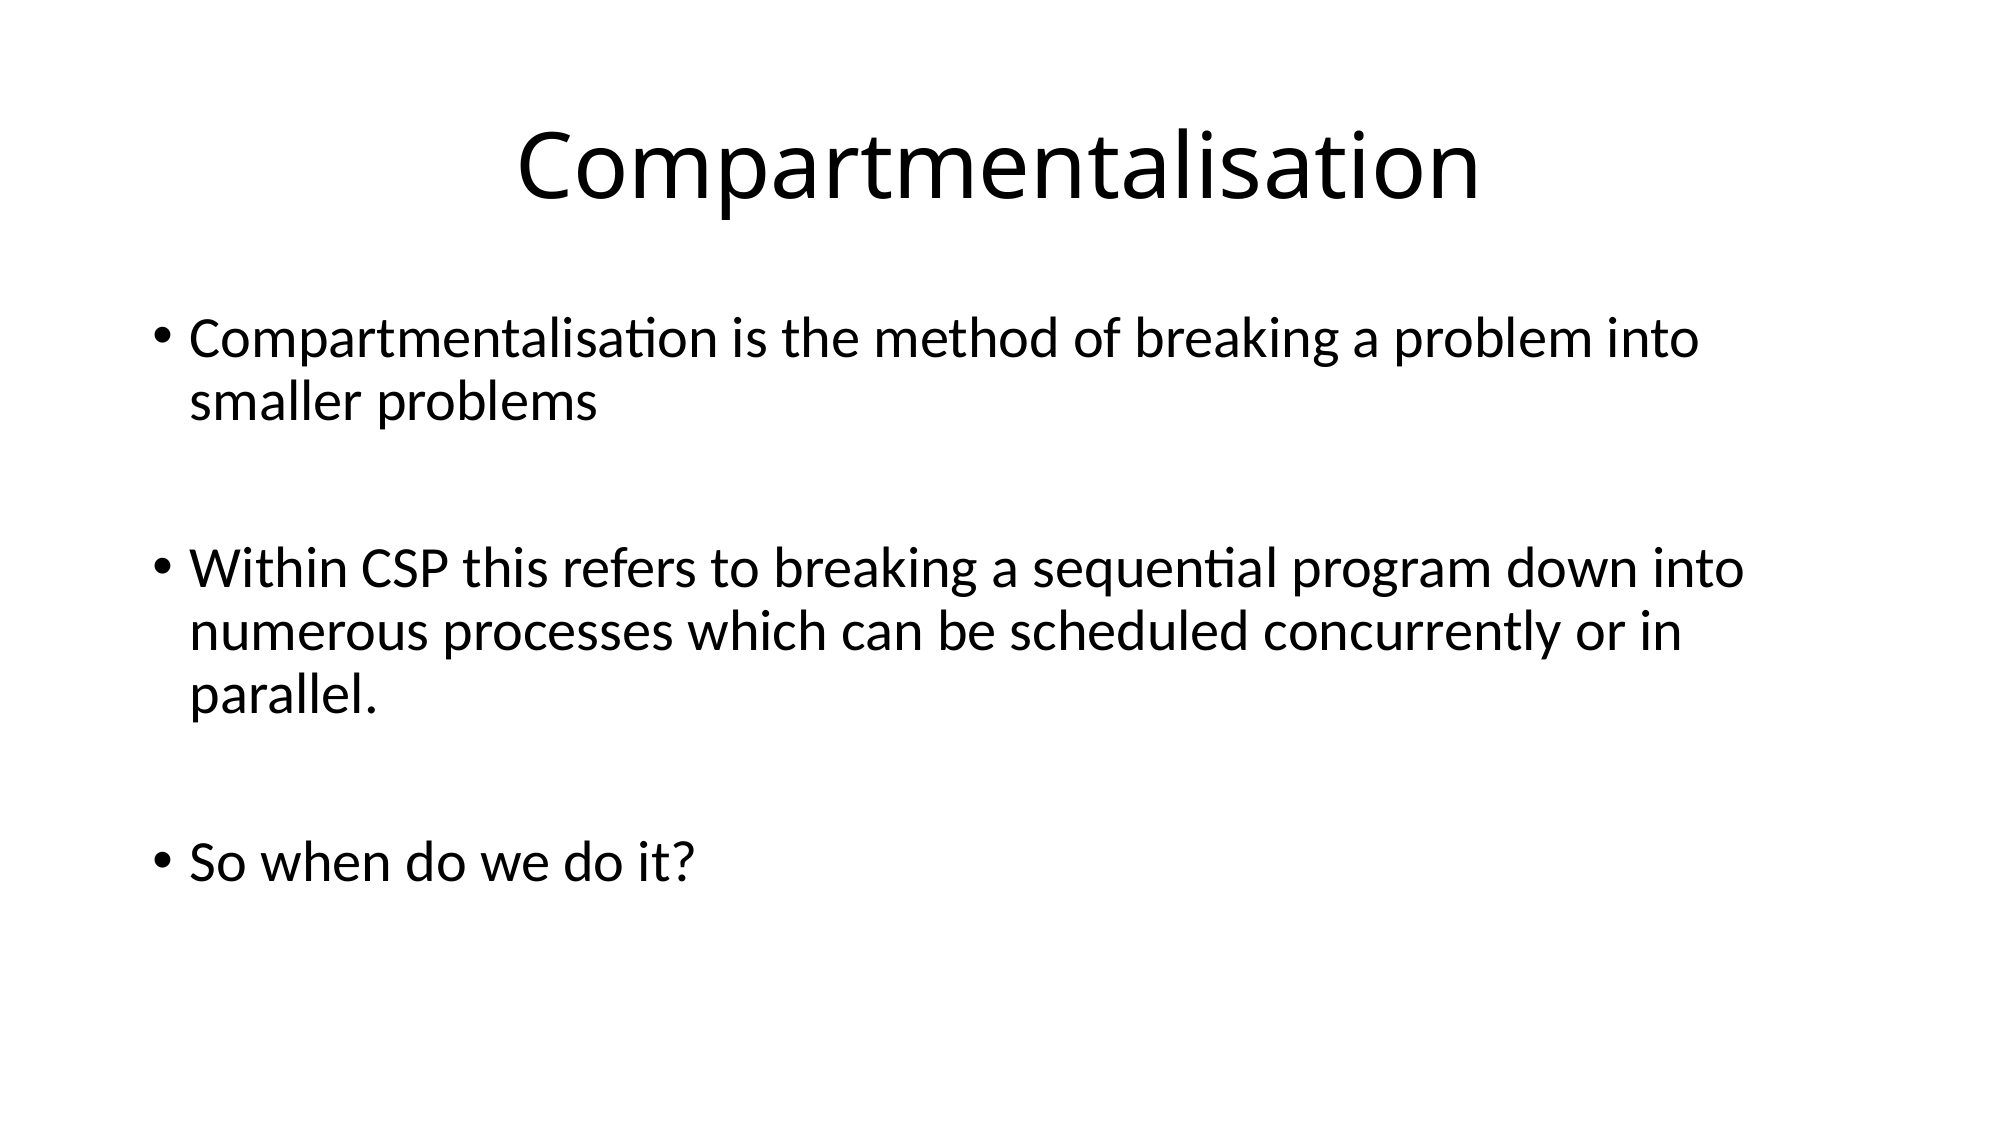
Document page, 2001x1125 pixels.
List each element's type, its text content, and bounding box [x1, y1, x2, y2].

list Compartmentalisation is the method of breaking a problem into smaller problems Within CSP this refers to breaking a sequential program down into numerous processes which can be scheduled concurrently or in parallel. So when do we do it? [137, 299, 1863, 1014]
title Compartmentalisation [137, 59, 1863, 278]
